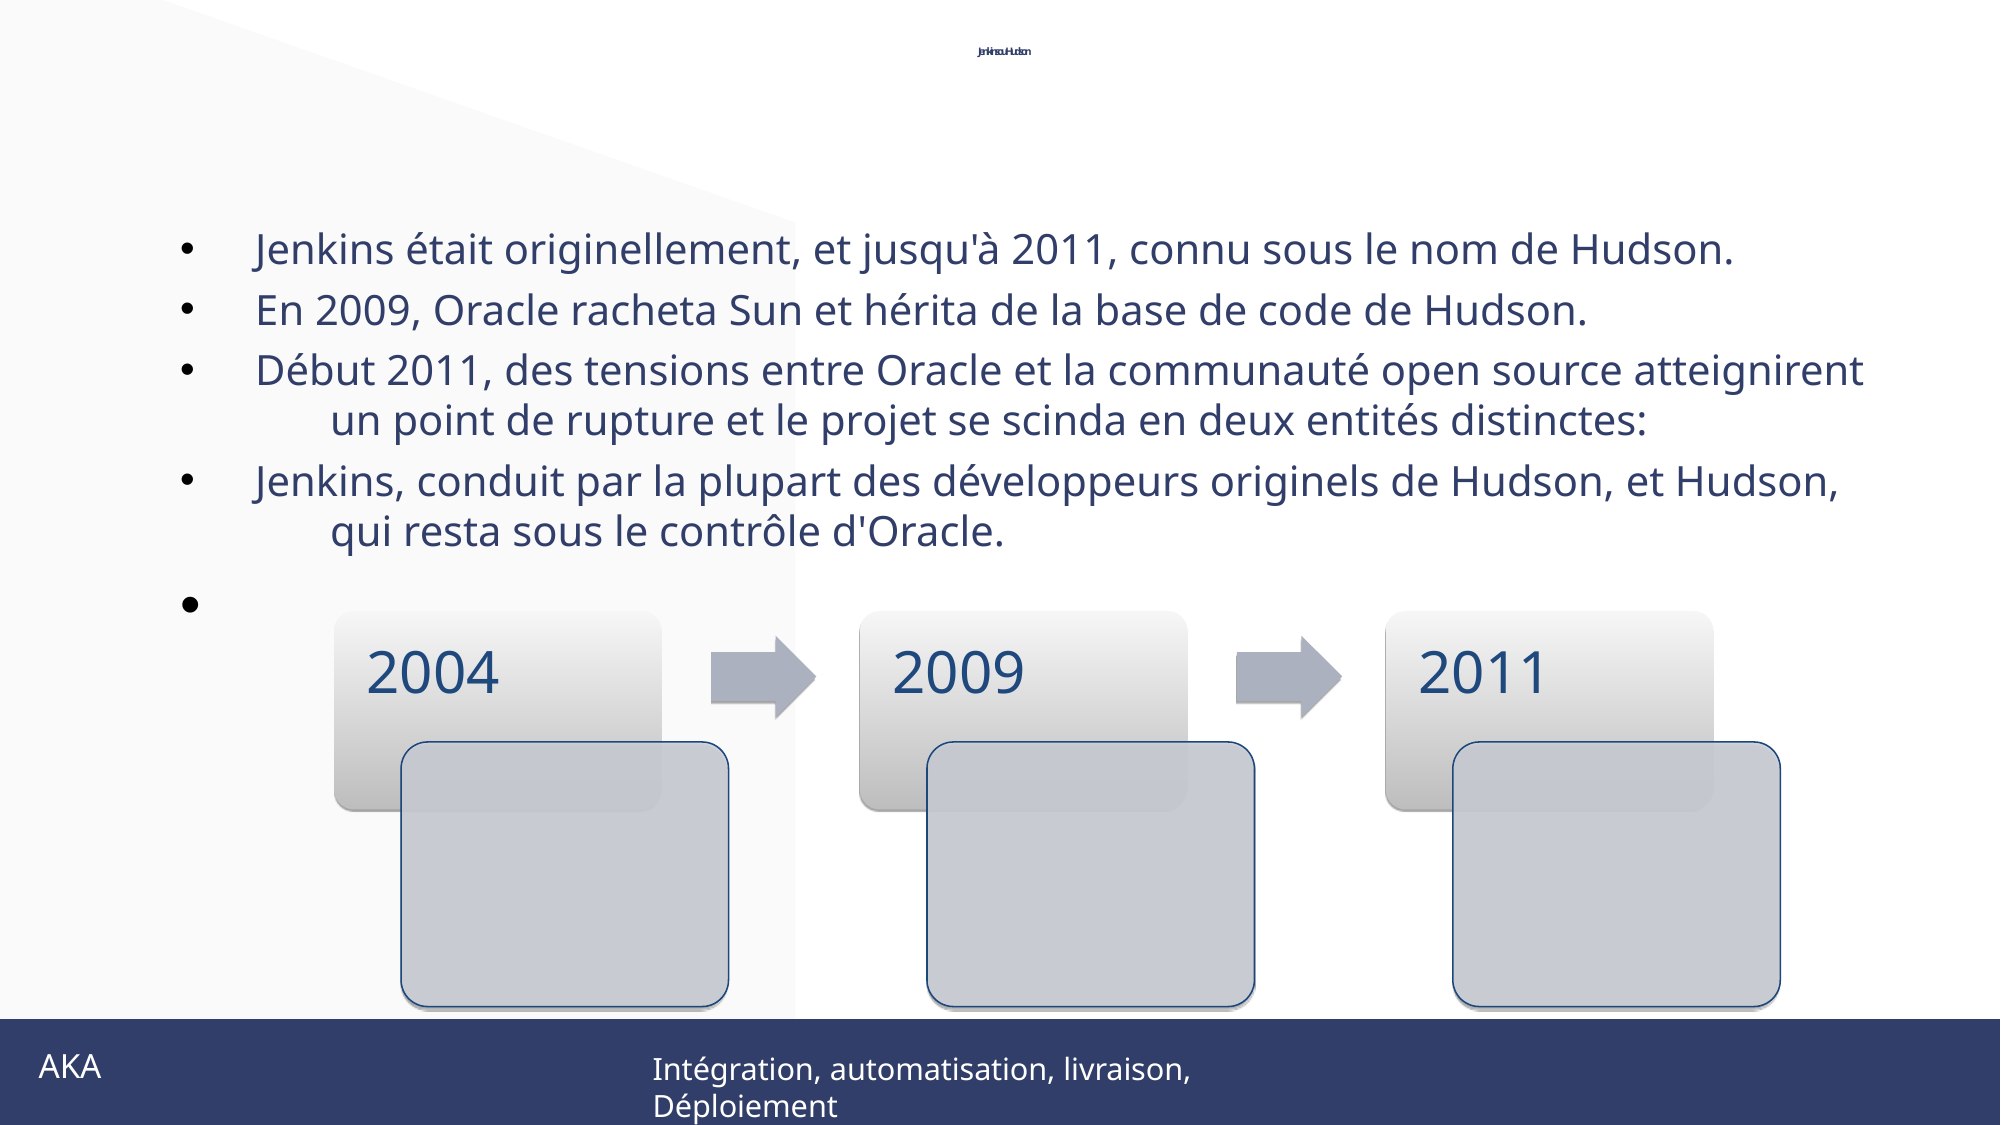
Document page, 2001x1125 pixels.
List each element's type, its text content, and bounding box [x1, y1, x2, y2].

title Jenkins ou Hudson [180, 0, 1831, 79]
text_box [1452, 741, 1781, 1007]
text_box [926, 741, 1255, 1007]
text_box [1236, 635, 1343, 718]
text_box [401, 741, 729, 1007]
text_box [711, 635, 817, 718]
list Jenkins était originellement, et jusqu'à 2011, connu sous le nom de Hudson. En 2009, Oracle racheta Sun et hérita de la base de code de Hudson. Début 2011, des tensions entre Oracle et la communauté open source atteignirent un point de rupture et le projet se scinda en deux entités distinctes: Jenkins, conduit par la plupart des développeurs originels de Hudson, et Hudson, qui resta sous le contrôle d'Oracle. [165, 215, 1904, 907]
text_box 2011 [1385, 610, 1714, 810]
text_box 2004 [334, 610, 662, 810]
text_box 2009 [859, 610, 1188, 810]
